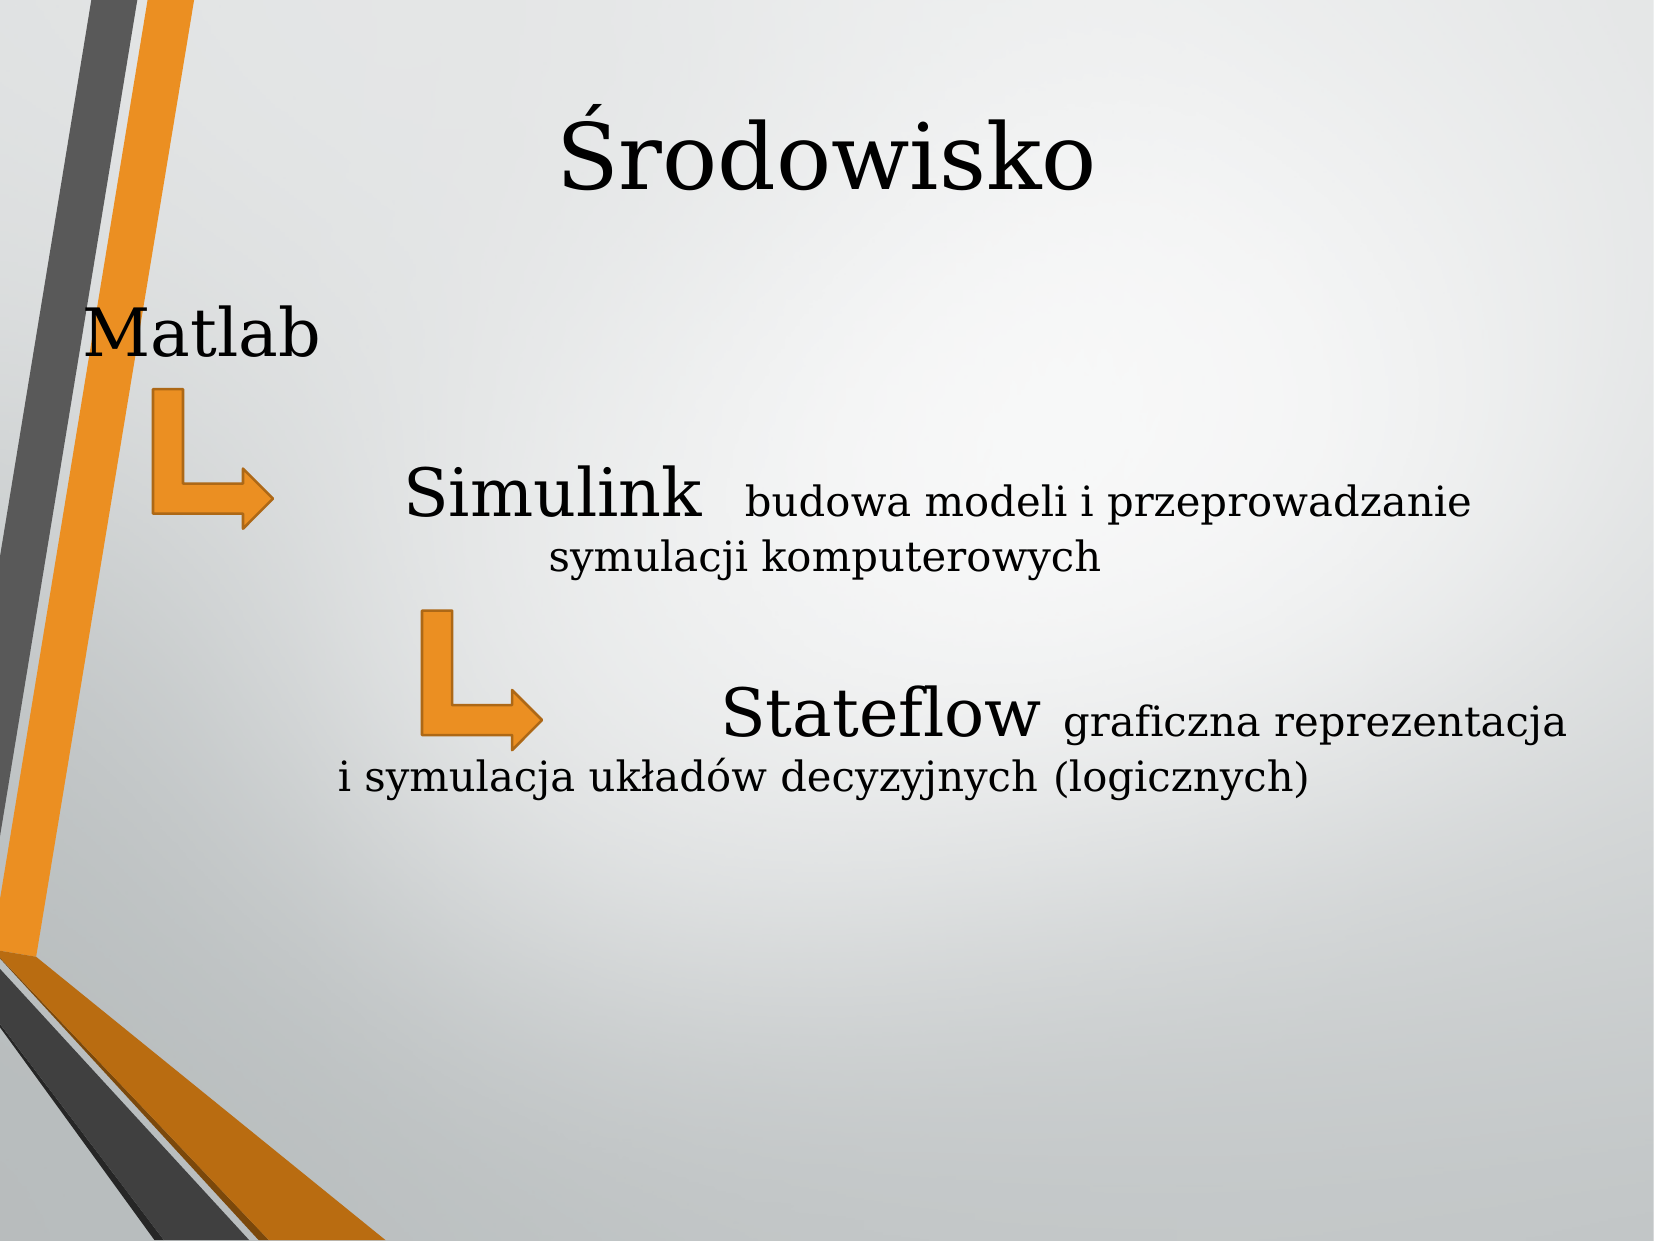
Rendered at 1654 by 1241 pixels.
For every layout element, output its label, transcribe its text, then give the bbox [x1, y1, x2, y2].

text_box Matlab Simulink budowa modeli i przeprowadzanie symulacji komputerowych Stateflow graficzna reprezentacja i symulacja układów decyzyjnych (logicznych) [82, 290, 1571, 1010]
text_box [422, 610, 543, 751]
text_box [152, 389, 274, 529]
text_box Środowisko [82, 49, 1571, 257]
